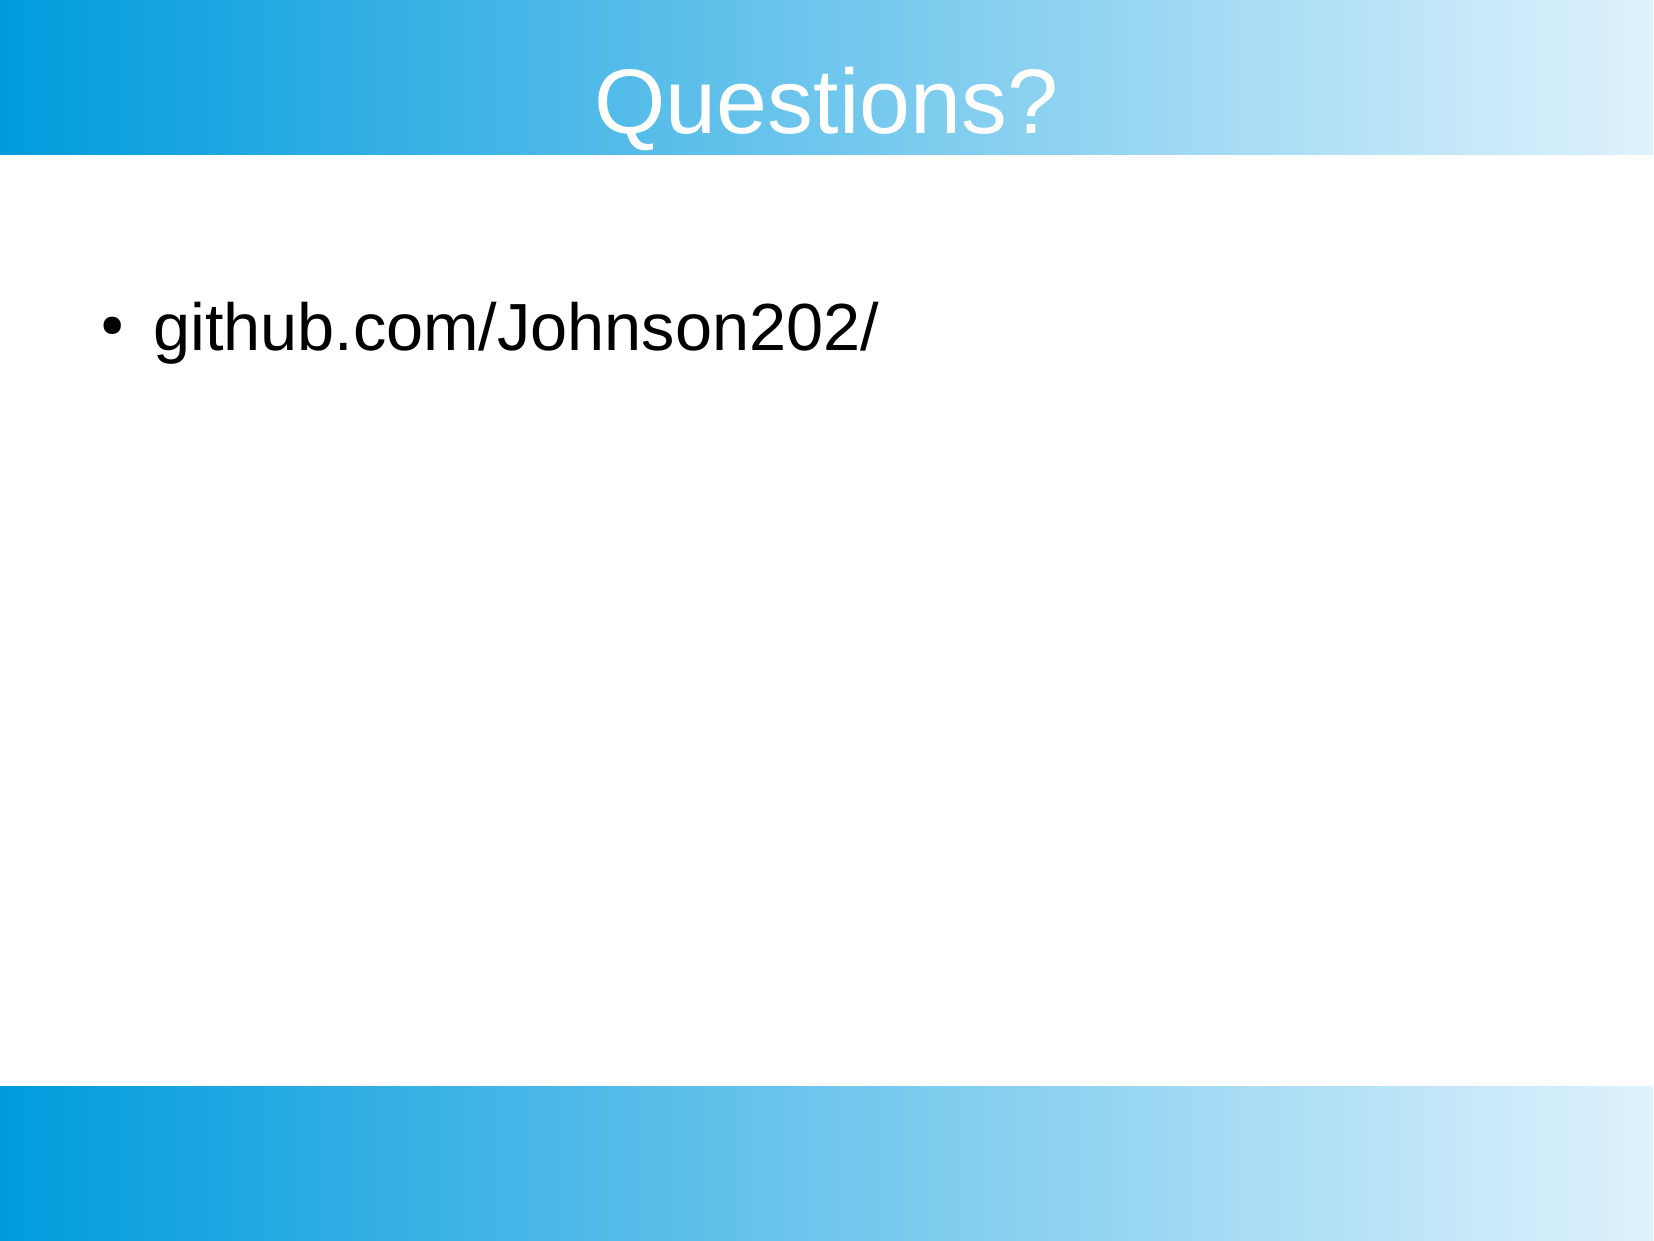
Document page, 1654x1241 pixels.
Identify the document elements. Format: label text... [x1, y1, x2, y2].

title Questions? [82, 49, 1571, 155]
list github.com/Johnson202/ [82, 290, 1571, 1010]
